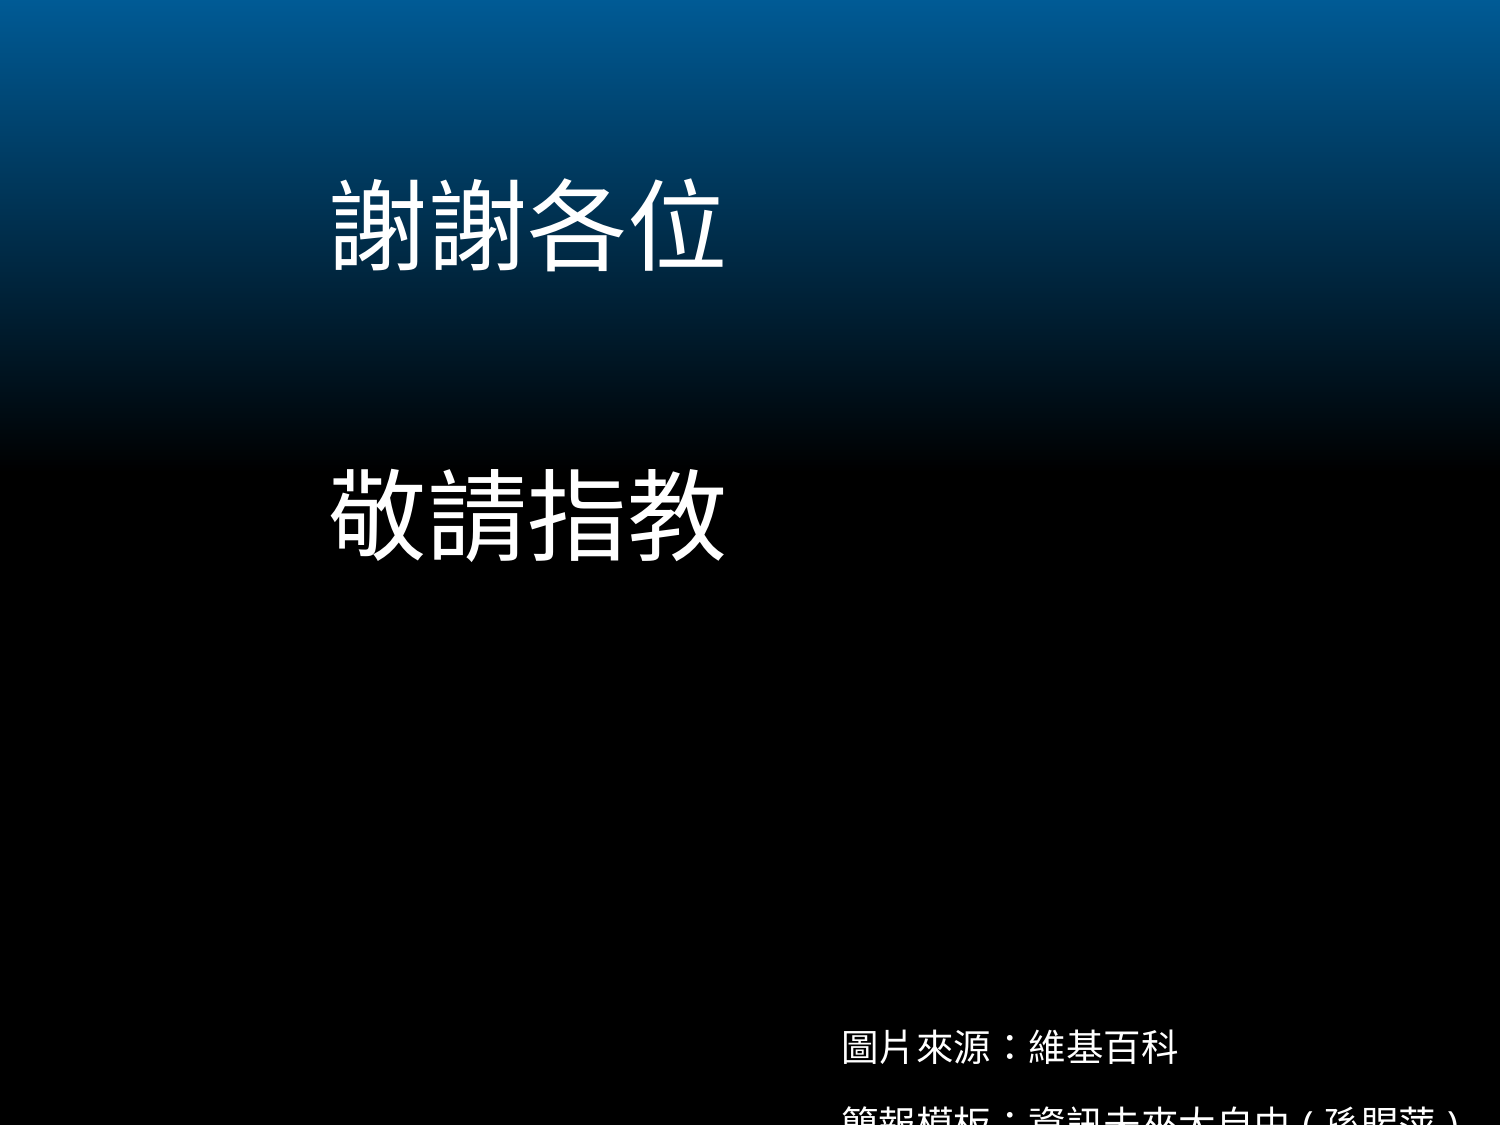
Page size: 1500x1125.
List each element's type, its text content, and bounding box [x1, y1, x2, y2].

text_box 圖片來源：維基百科 簡報模板：資訊未來大自由(孫賜萍) [826, 1009, 1500, 1125]
title 謝謝各位 敬請指教 [312, 135, 768, 595]
